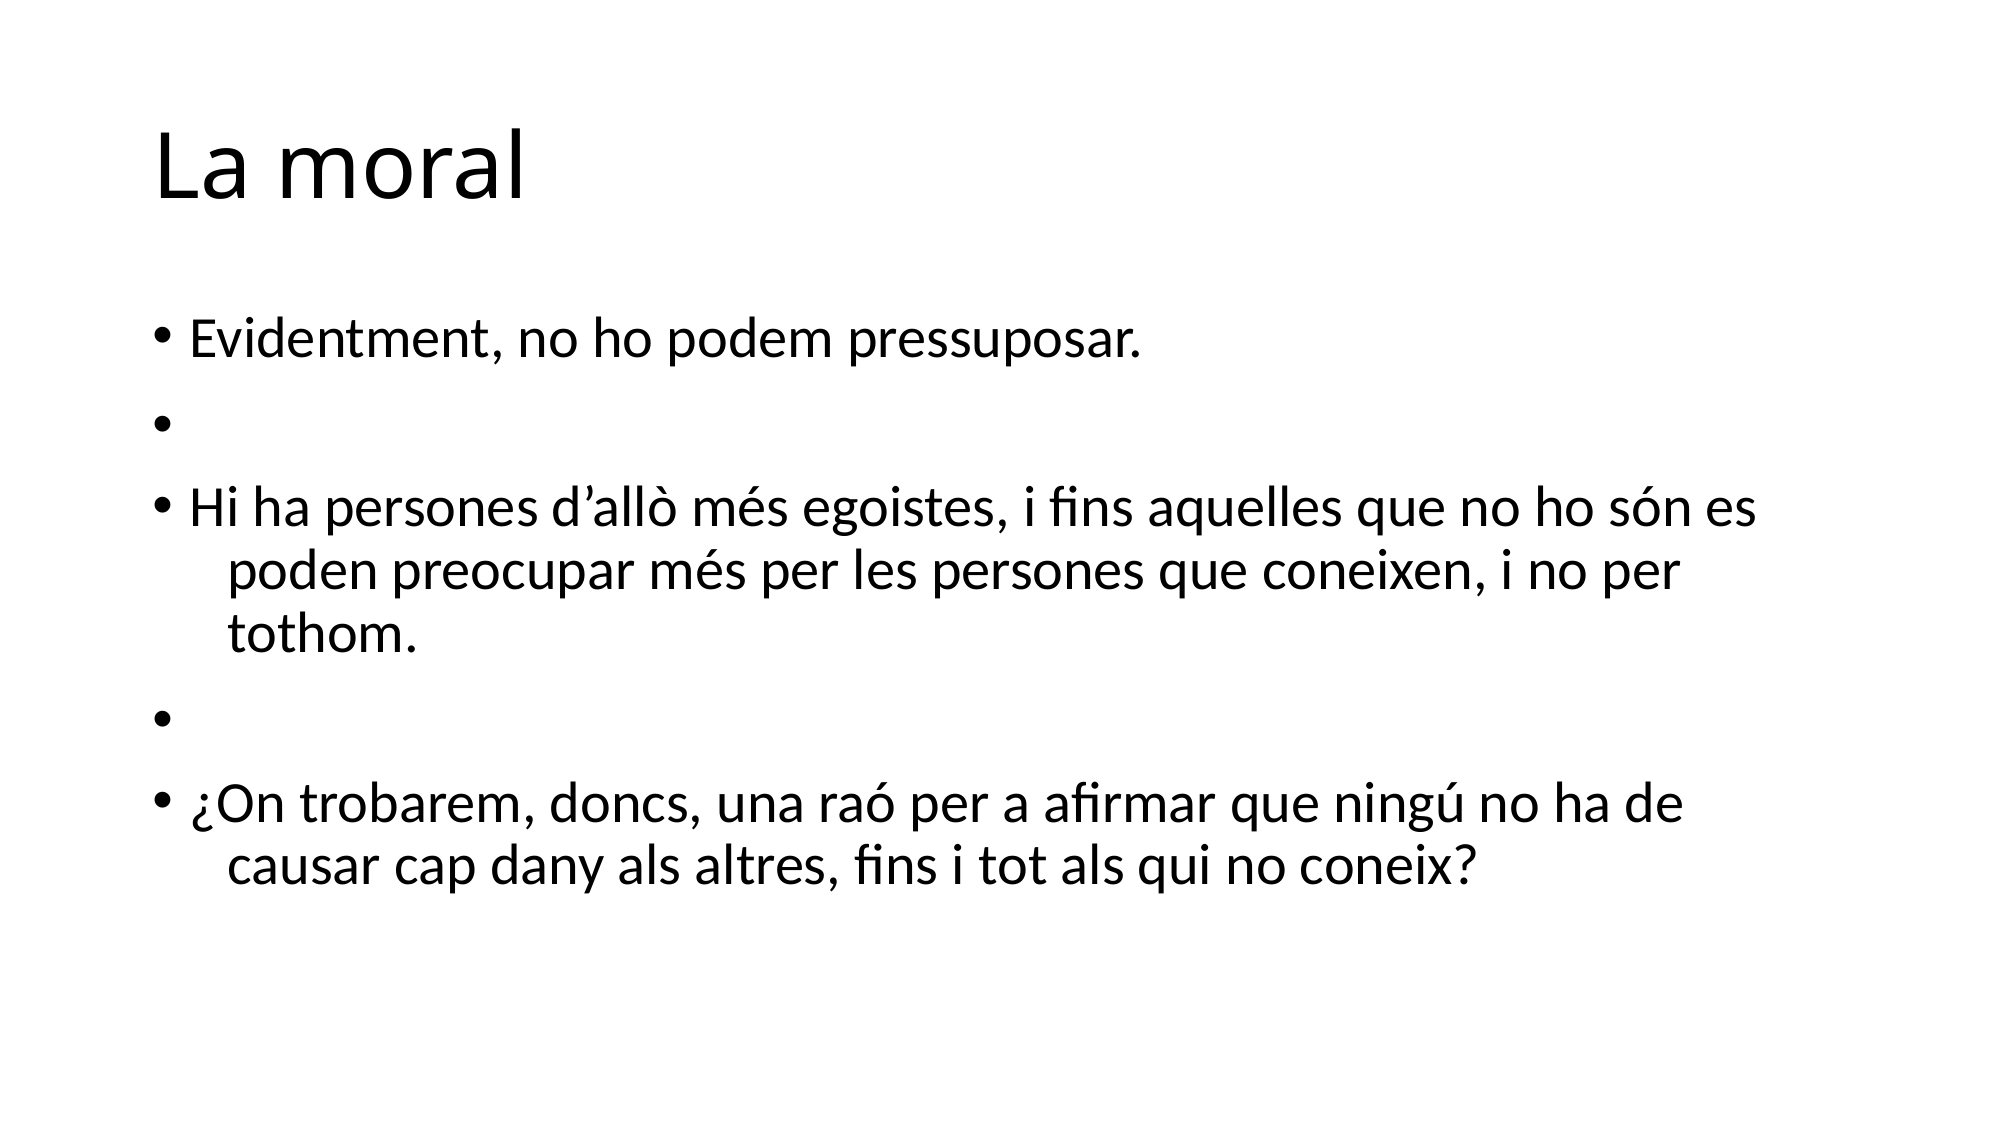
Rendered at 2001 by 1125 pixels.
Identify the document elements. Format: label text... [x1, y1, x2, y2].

list Evidentment, no ho podem pressuposar. Hi ha persones d’allò més egoistes, i fins aquelles que no ho són es poden preocupar més per les persones que coneixen, i no per tothom. ¿On trobarem, doncs, una raó per a afirmar que ningú no ha de causar cap dany als altres, fins i tot als qui no coneix? [137, 299, 1863, 1014]
title La moral [137, 59, 1863, 278]
